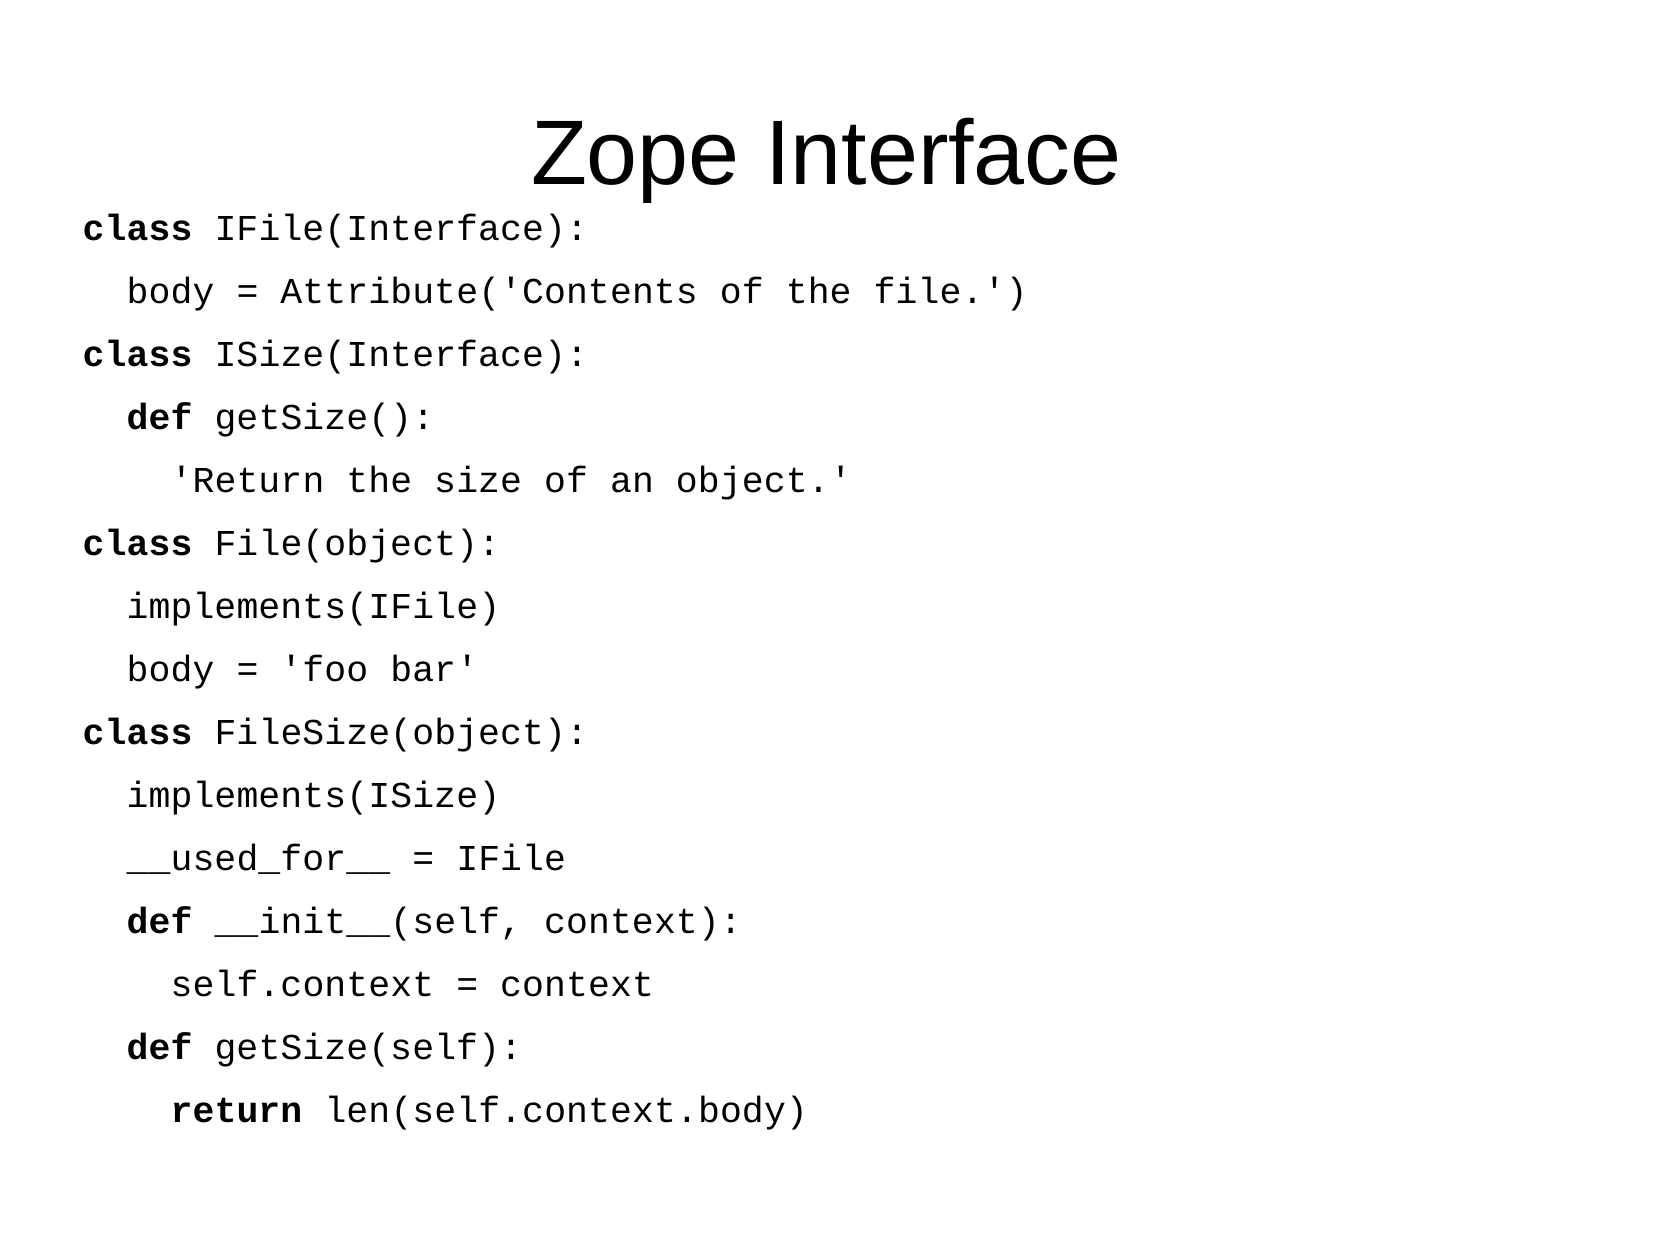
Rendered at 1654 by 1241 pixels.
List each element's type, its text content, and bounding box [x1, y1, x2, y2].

title Zope Interface [82, 49, 1571, 257]
list class IFile(Interface): body = Attribute('Contents of the file.') class ISize(Interface): def getSize(): 'Return the size of an object.' class File(object): implements(IFile) body = 'foo bar' class FileSize(object): implements(ISize) __used_for__ = IFile def __init__(self, context): self.context = context def getSize(self): return len(self.context.body) [82, 210, 1538, 1141]
